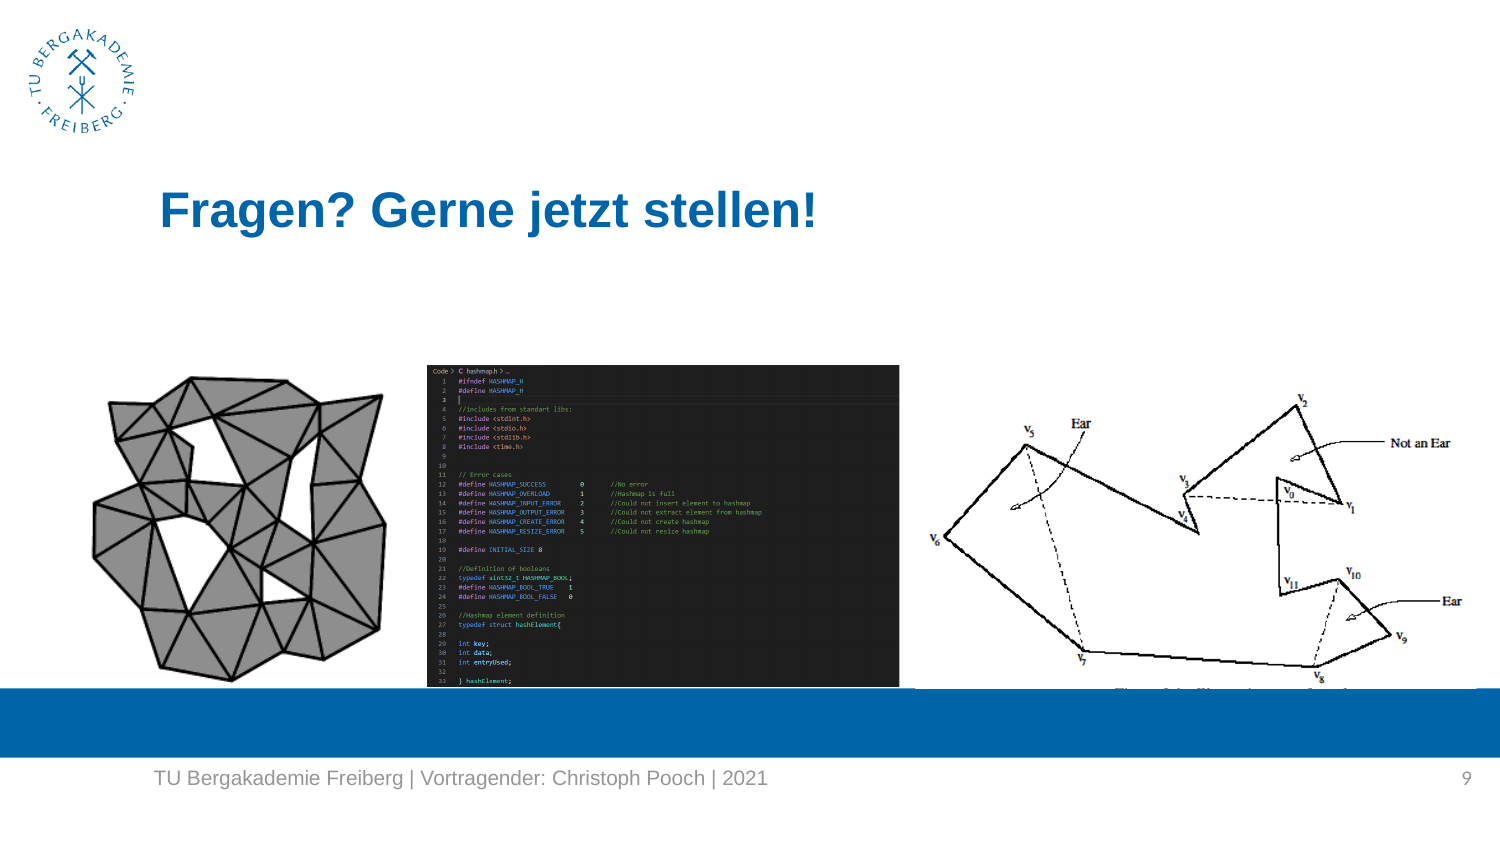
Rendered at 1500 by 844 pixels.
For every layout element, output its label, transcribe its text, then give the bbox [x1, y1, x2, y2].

picture [29, 29, 134, 133]
text_box [0, 688, 1500, 758]
picture [915, 369, 1477, 689]
footer TU Bergakademie Freiberg | Vortragender: Christoph Pooch | 2021 [153, 764, 1353, 824]
picture [427, 365, 900, 687]
picture [88, 369, 398, 687]
slide_number 3 [1352, 764, 1473, 825]
list Fragen? Gerne jetzt stellen! [159, 177, 1359, 248]
